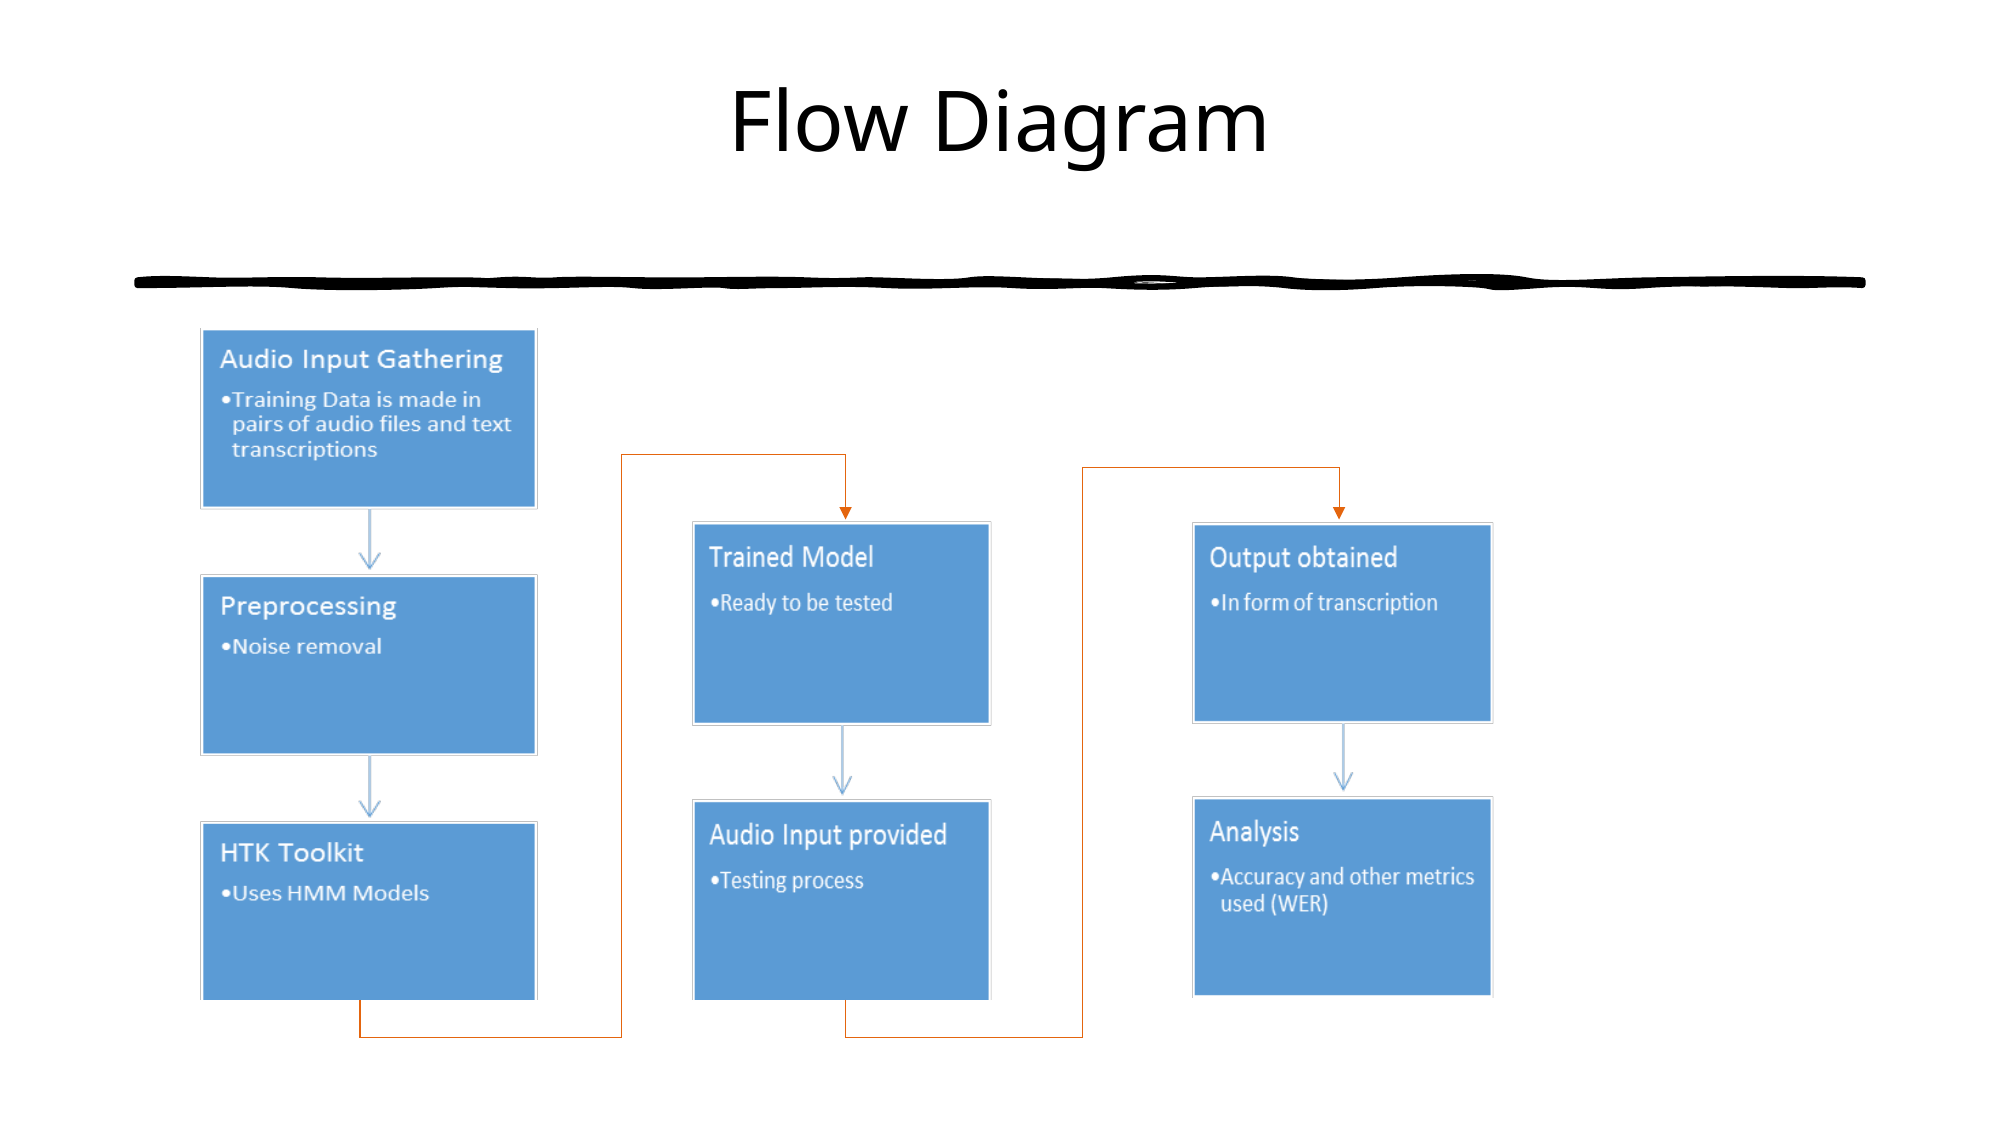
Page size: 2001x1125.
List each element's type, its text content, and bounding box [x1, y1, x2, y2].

picture [660, 519, 1031, 1000]
title Flow Diagram [137, 59, 1863, 278]
picture [1156, 519, 1522, 1000]
picture [165, 323, 555, 1000]
